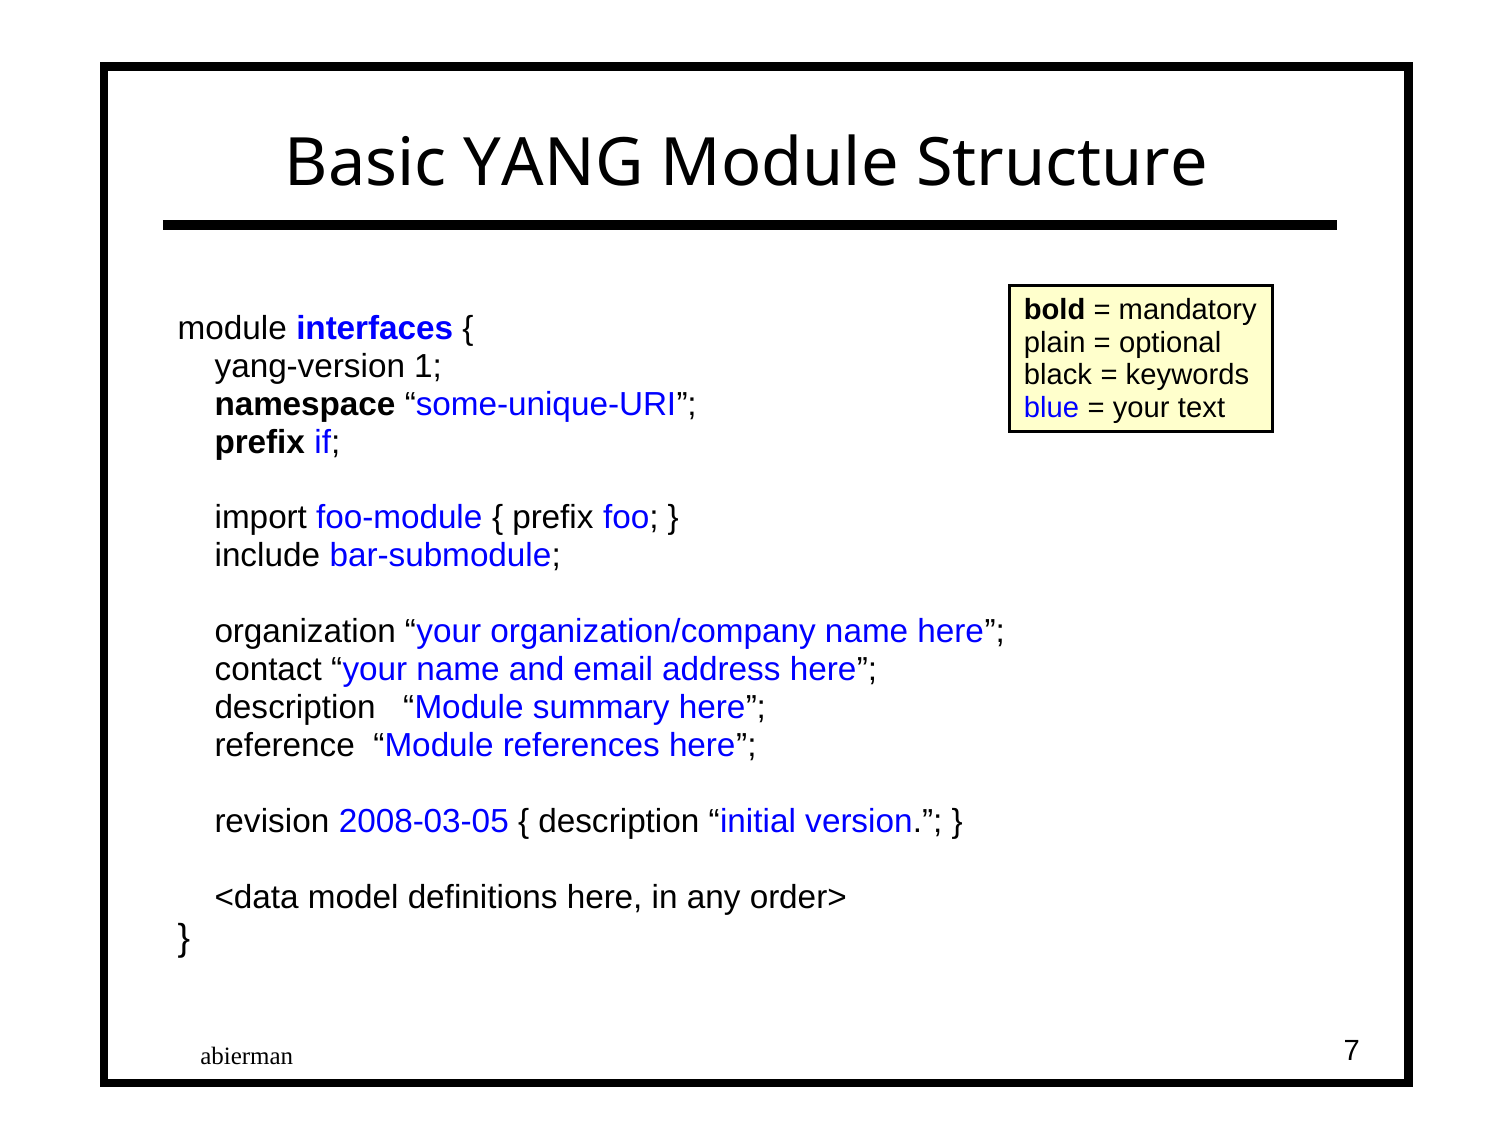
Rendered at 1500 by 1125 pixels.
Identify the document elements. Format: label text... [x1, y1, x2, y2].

list module interfaces { yang-version 1; namespace “some-unique-URI”; prefix if; import foo-module { prefix foo; } include bar-submodule; organization “your organization/company name here”; contact “your name and email address here”; description “Module summary here”; reference “Module references here”; revision 2008-03-05 { description “initial version.”; } <data model definitions here, in any order> } [162, 224, 1338, 1004]
title Basic YANG Module Structure [162, 74, 1332, 213]
text_box bold = mandatory plain = optional black = keywords blue = your text [1009, 285, 1273, 432]
